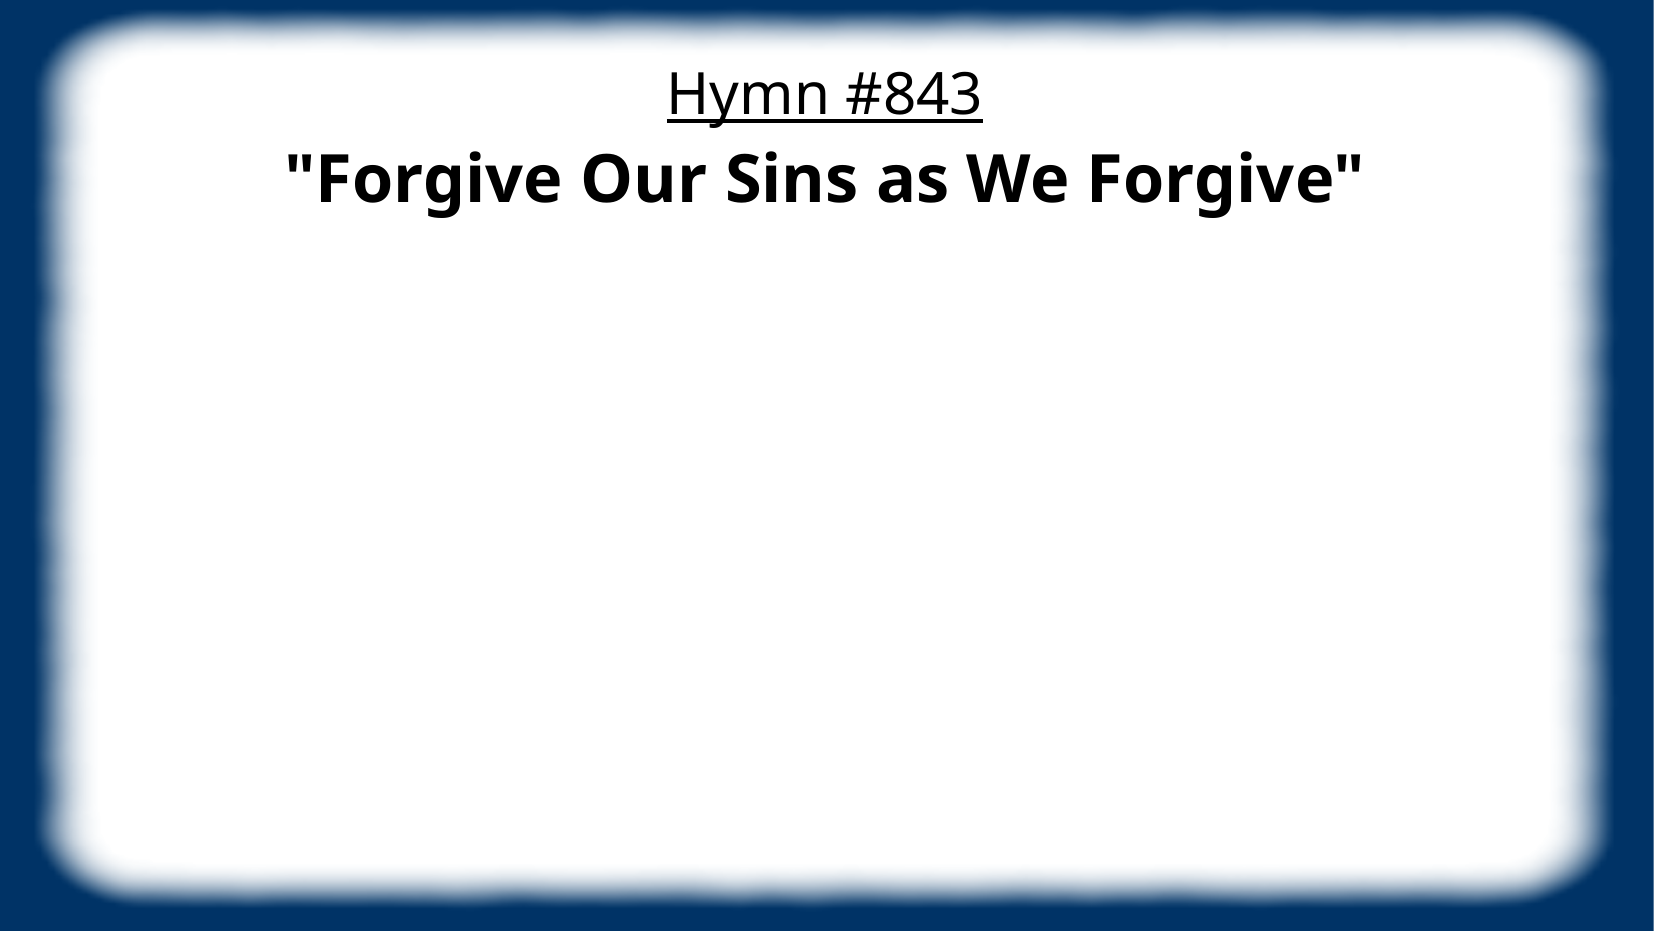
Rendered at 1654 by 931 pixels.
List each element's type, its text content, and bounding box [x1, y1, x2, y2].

picture [0, 0, 1654, 931]
text_box Hymn #843 "Forgive Our Sins as We Forgive" [105, 45, 1546, 226]
